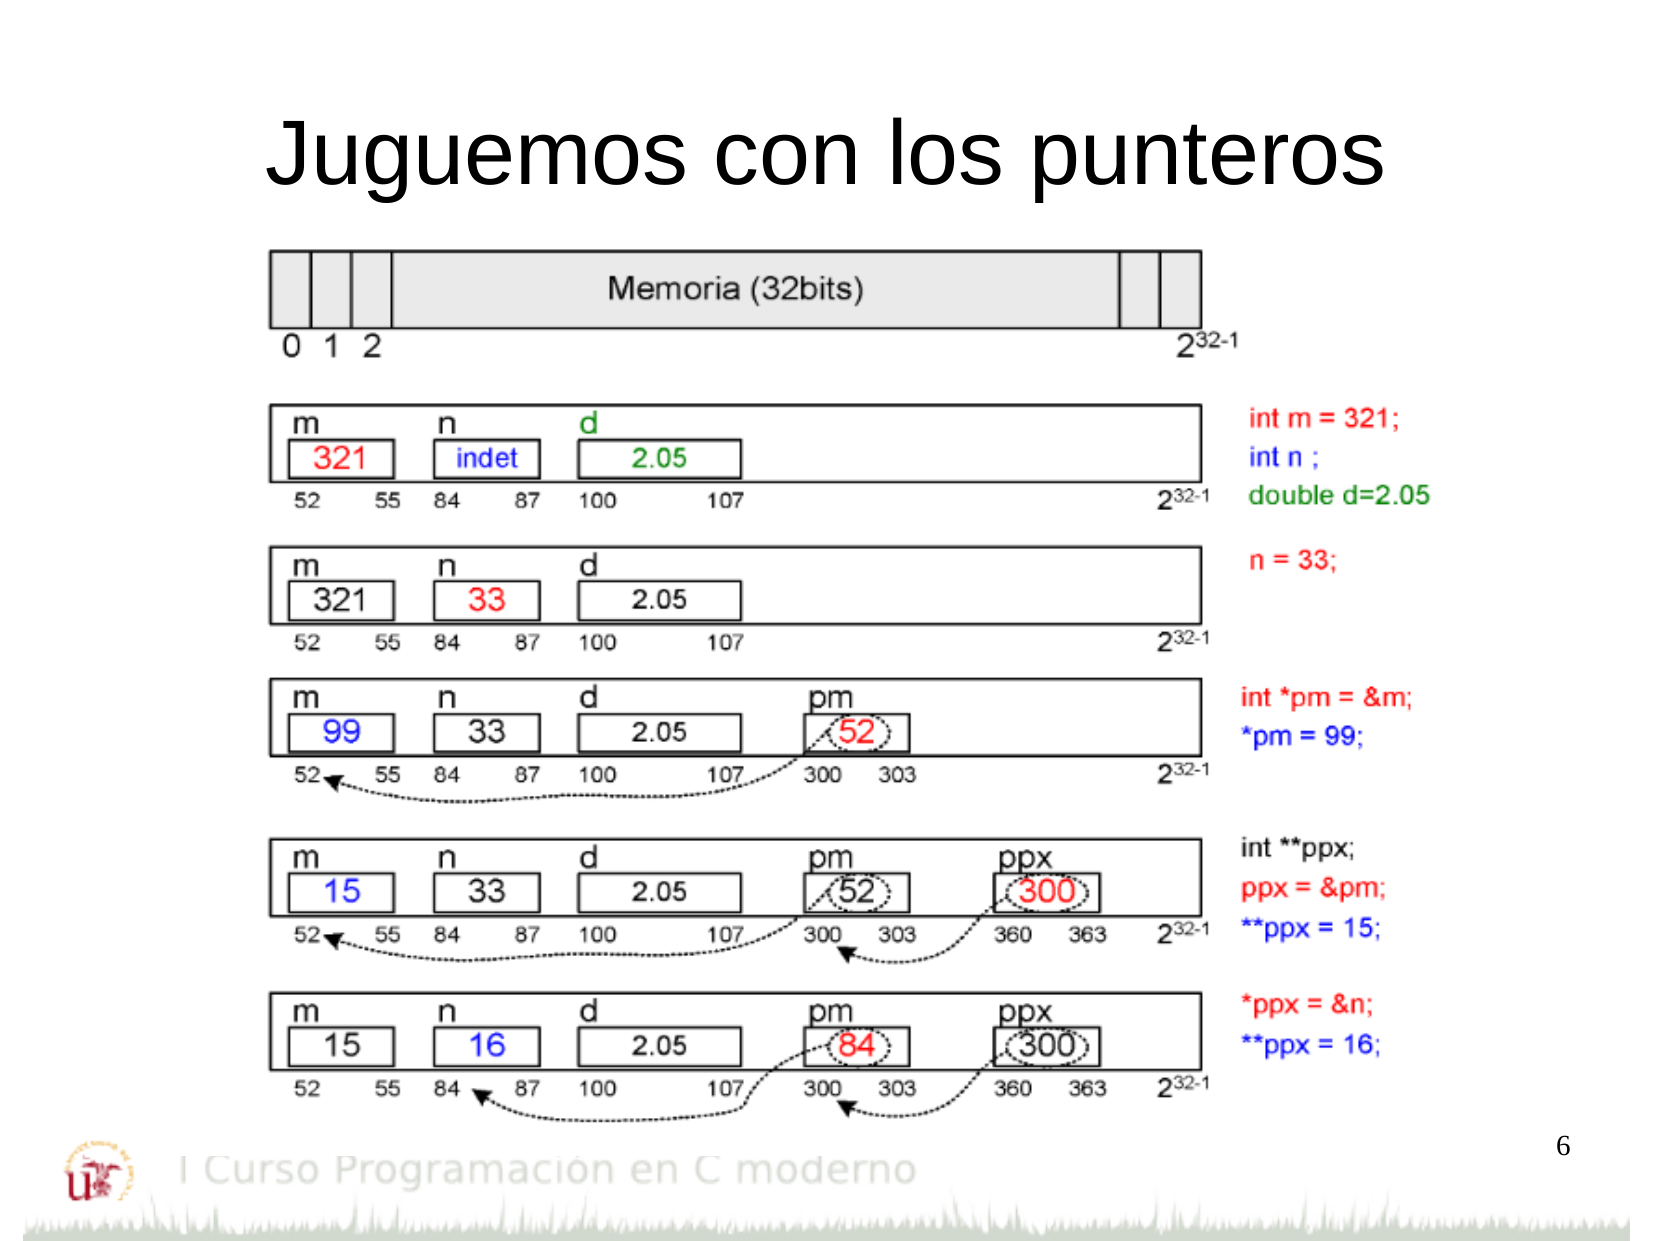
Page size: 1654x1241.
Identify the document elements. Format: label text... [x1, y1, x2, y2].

title Juguemos con los punteros [82, 49, 1571, 257]
picture [23, 241, 1630, 1241]
